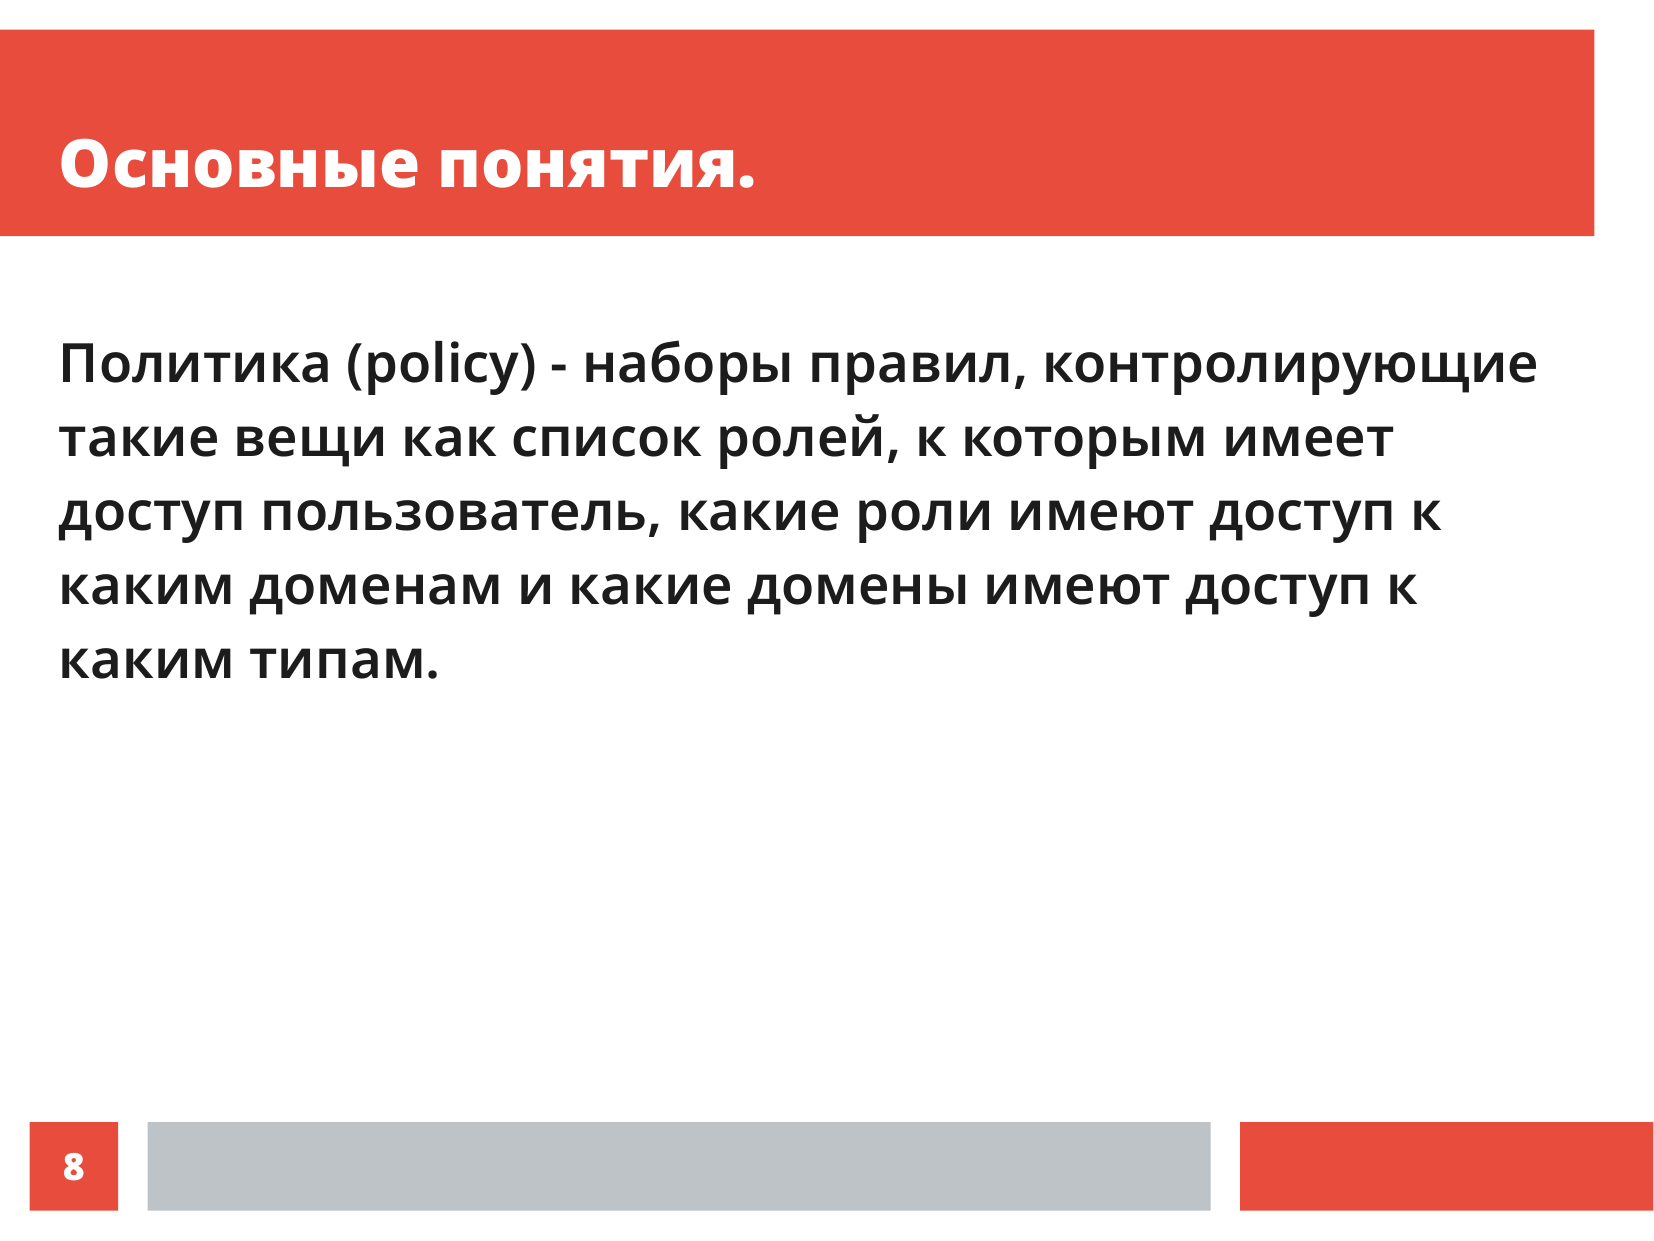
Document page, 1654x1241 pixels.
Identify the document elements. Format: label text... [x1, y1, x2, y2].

title Основные понятия. [59, 59, 1595, 207]
list Политика (policy) - наборы правил, контролирующие такие вещи как список ролей, к которым имеет доступ пользователь, какие роли имеют доступ к каким доменам и какие домены имеют доступ к каким типам. [59, 324, 1565, 1093]
